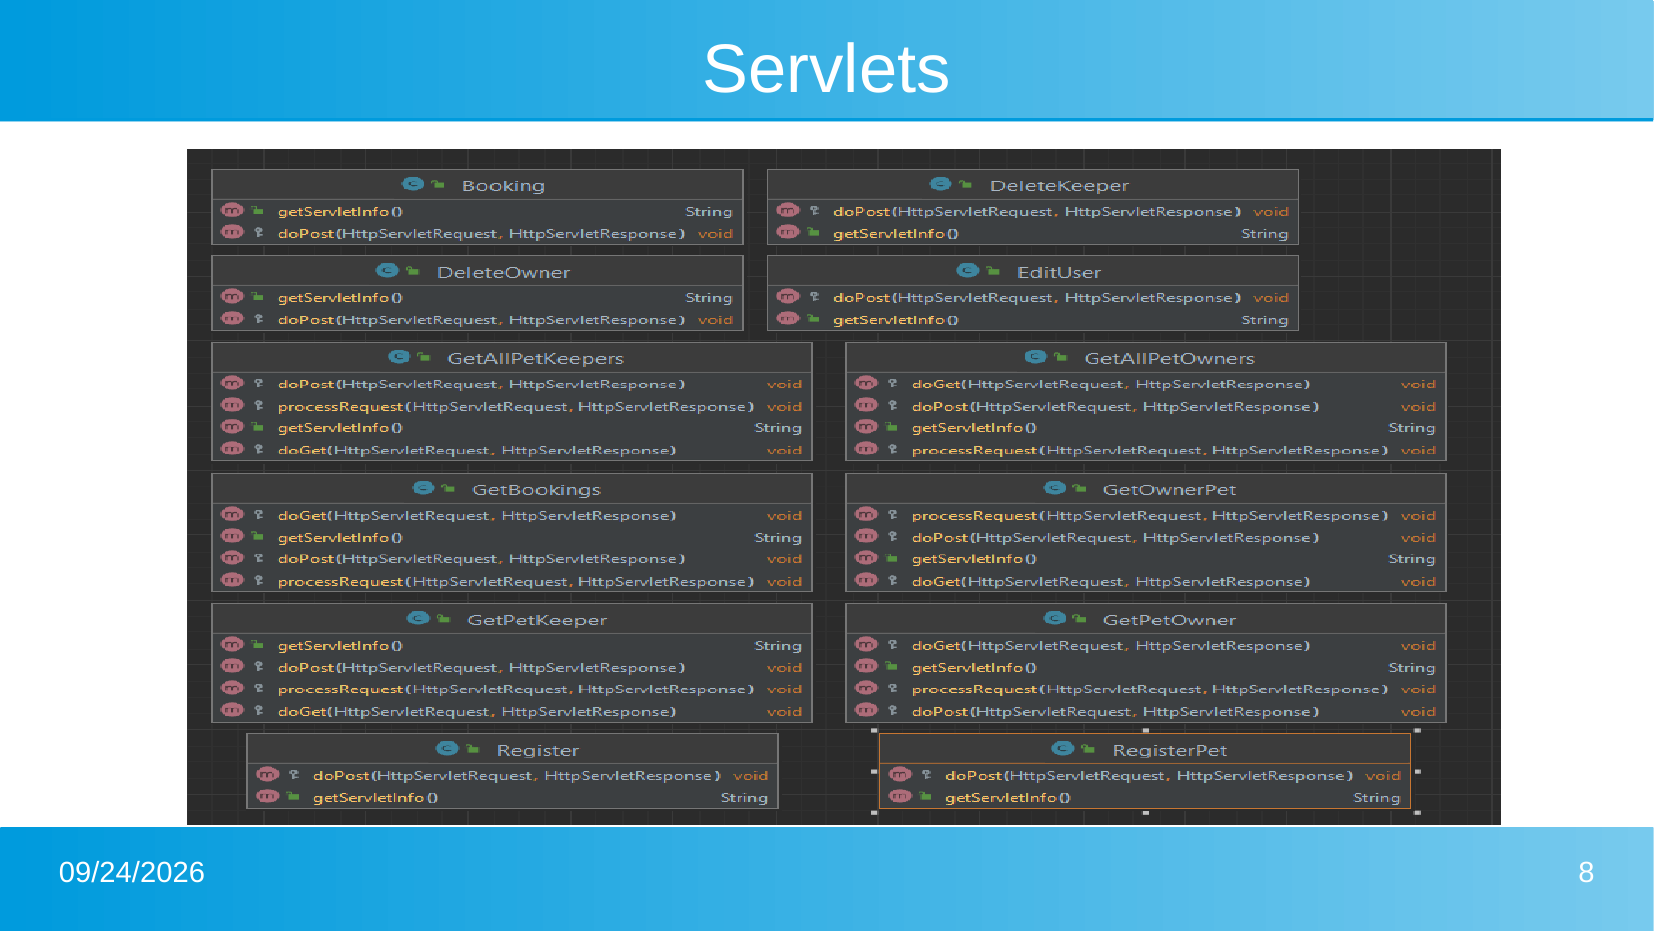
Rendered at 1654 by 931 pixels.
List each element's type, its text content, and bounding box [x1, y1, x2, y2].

title Servlets [59, 29, 1595, 108]
picture [187, 149, 1501, 826]
